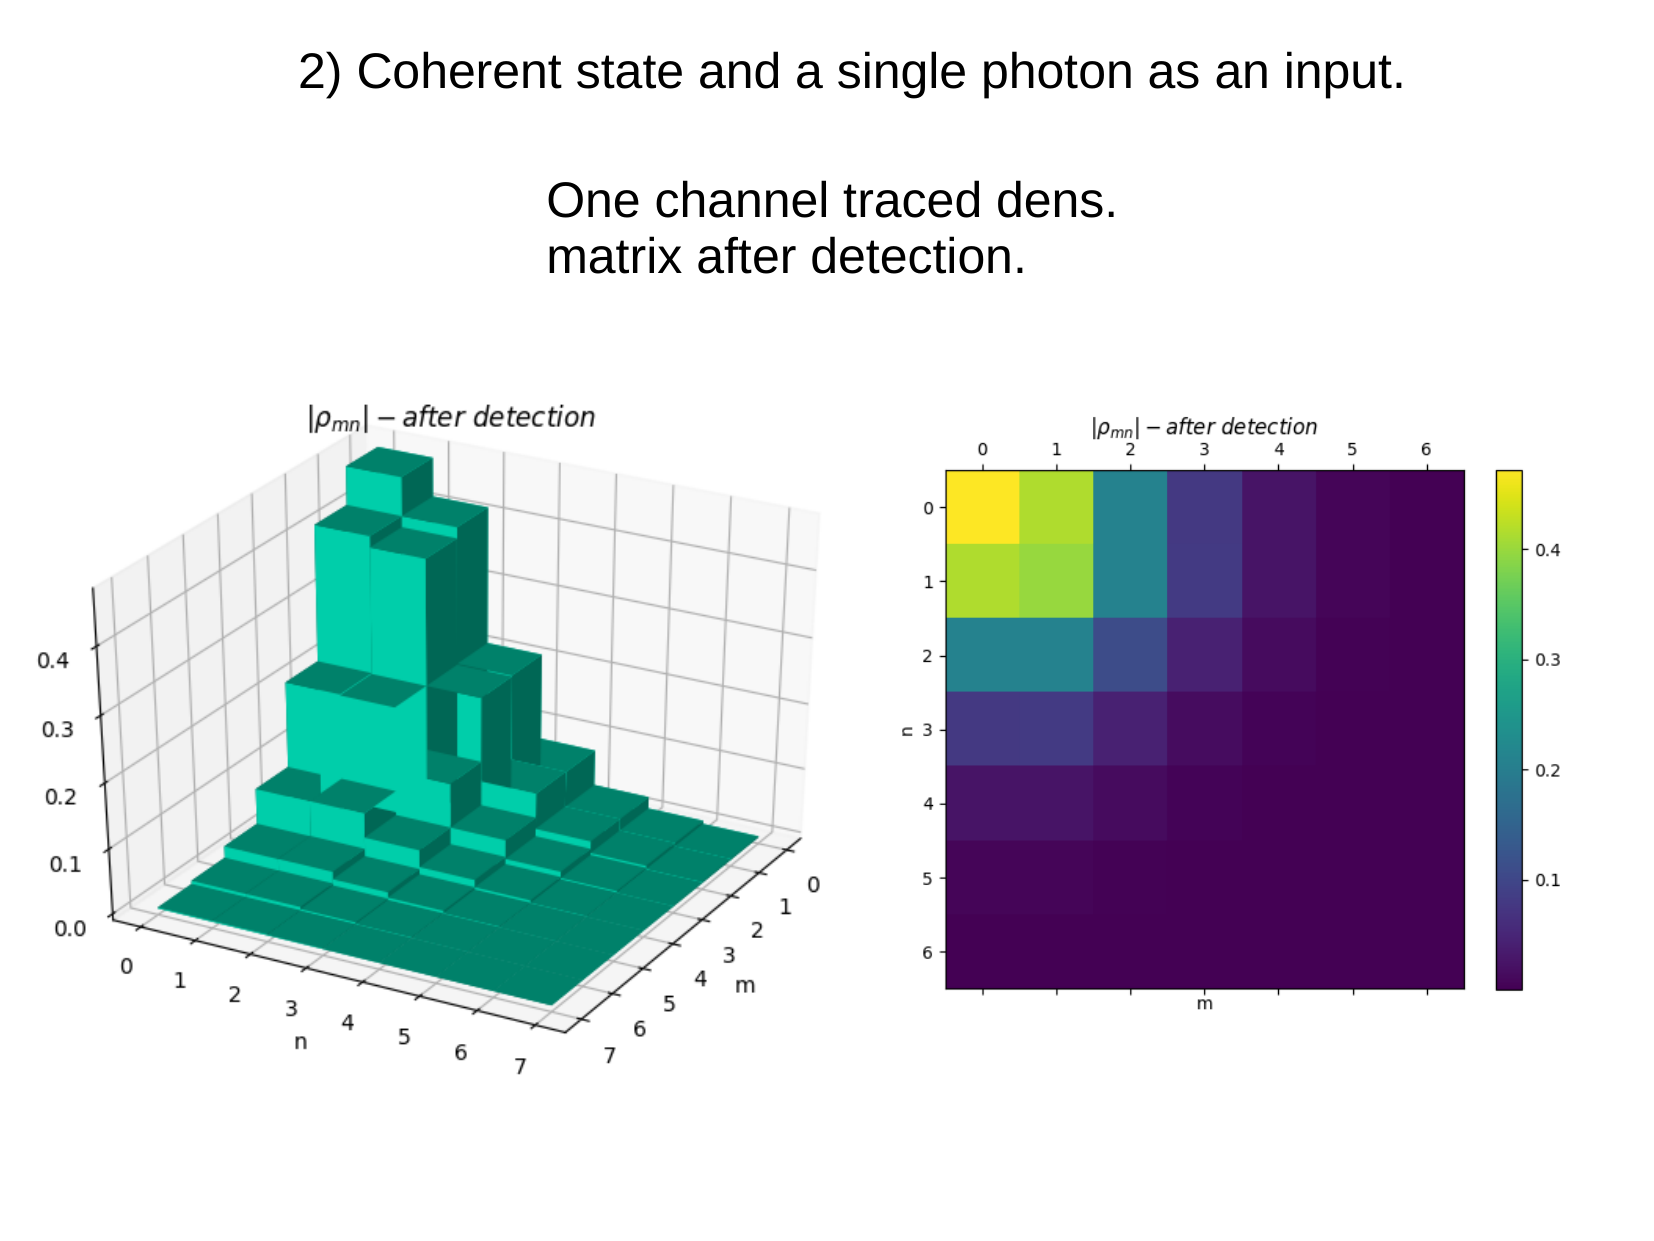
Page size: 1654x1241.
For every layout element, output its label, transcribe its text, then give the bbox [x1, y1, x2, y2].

text_box One channel traced dens. matrix after detection. [531, 165, 1134, 292]
text_box 2) Coherent state and a single photon as an input. [283, 35, 1430, 119]
picture [885, 398, 1583, 1028]
picture [23, 382, 851, 1099]
